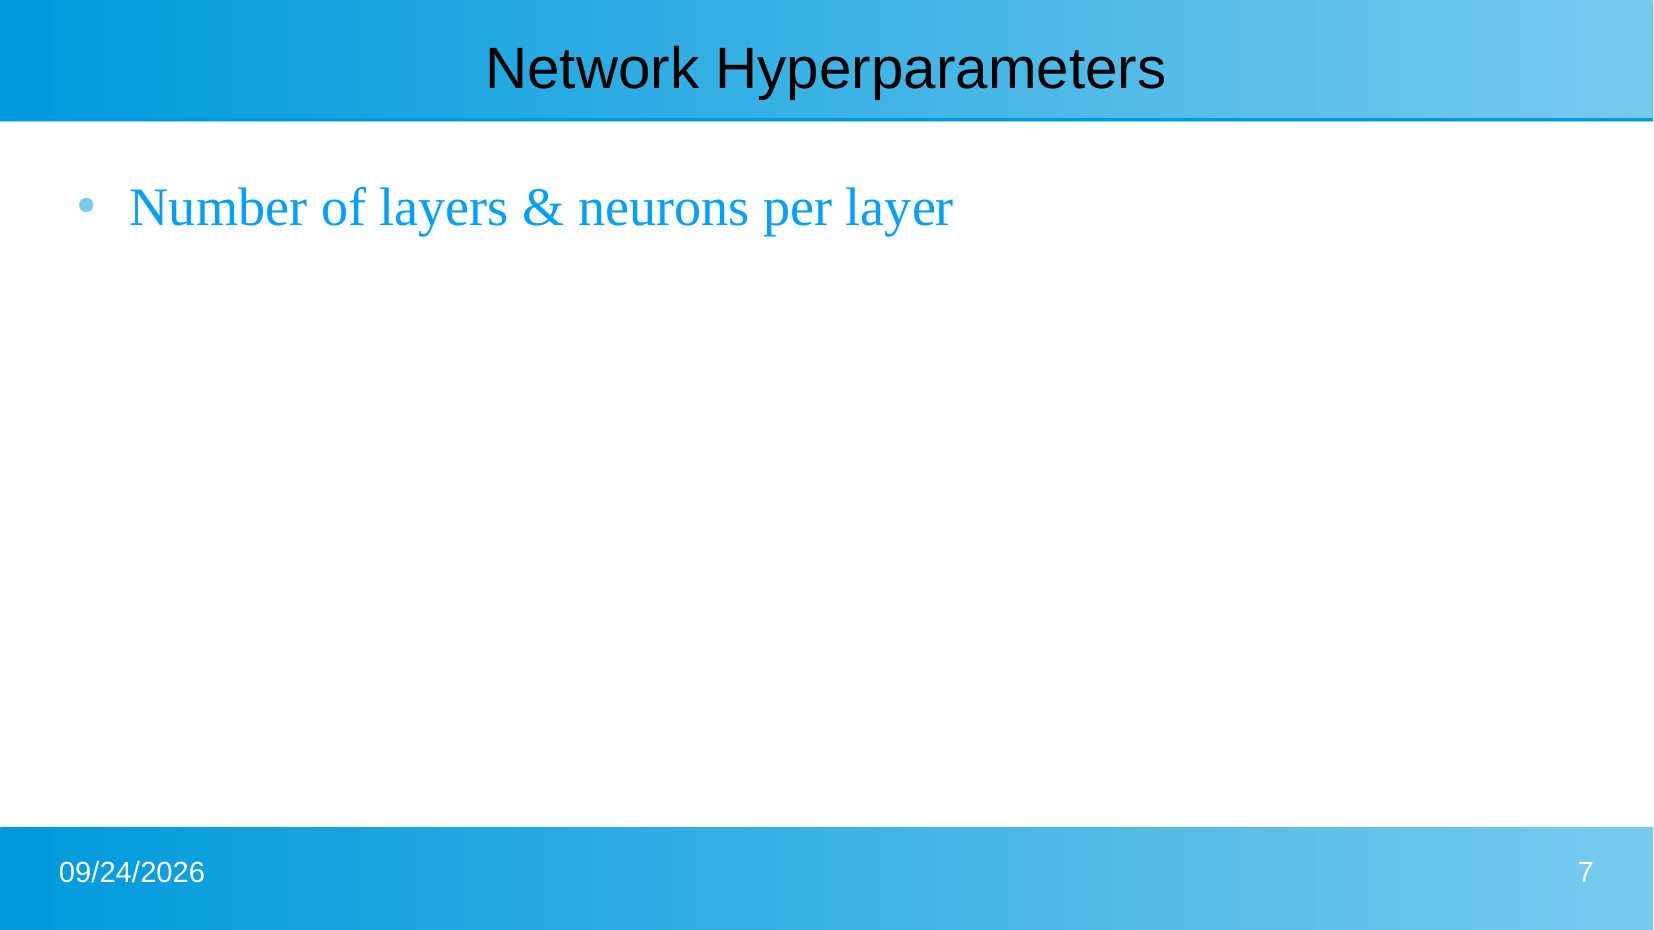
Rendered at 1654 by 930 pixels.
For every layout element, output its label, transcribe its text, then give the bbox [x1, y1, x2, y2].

title Network Hyperparameters [58, 29, 1594, 108]
list Number of layers & neurons per layer [58, 177, 1594, 768]
